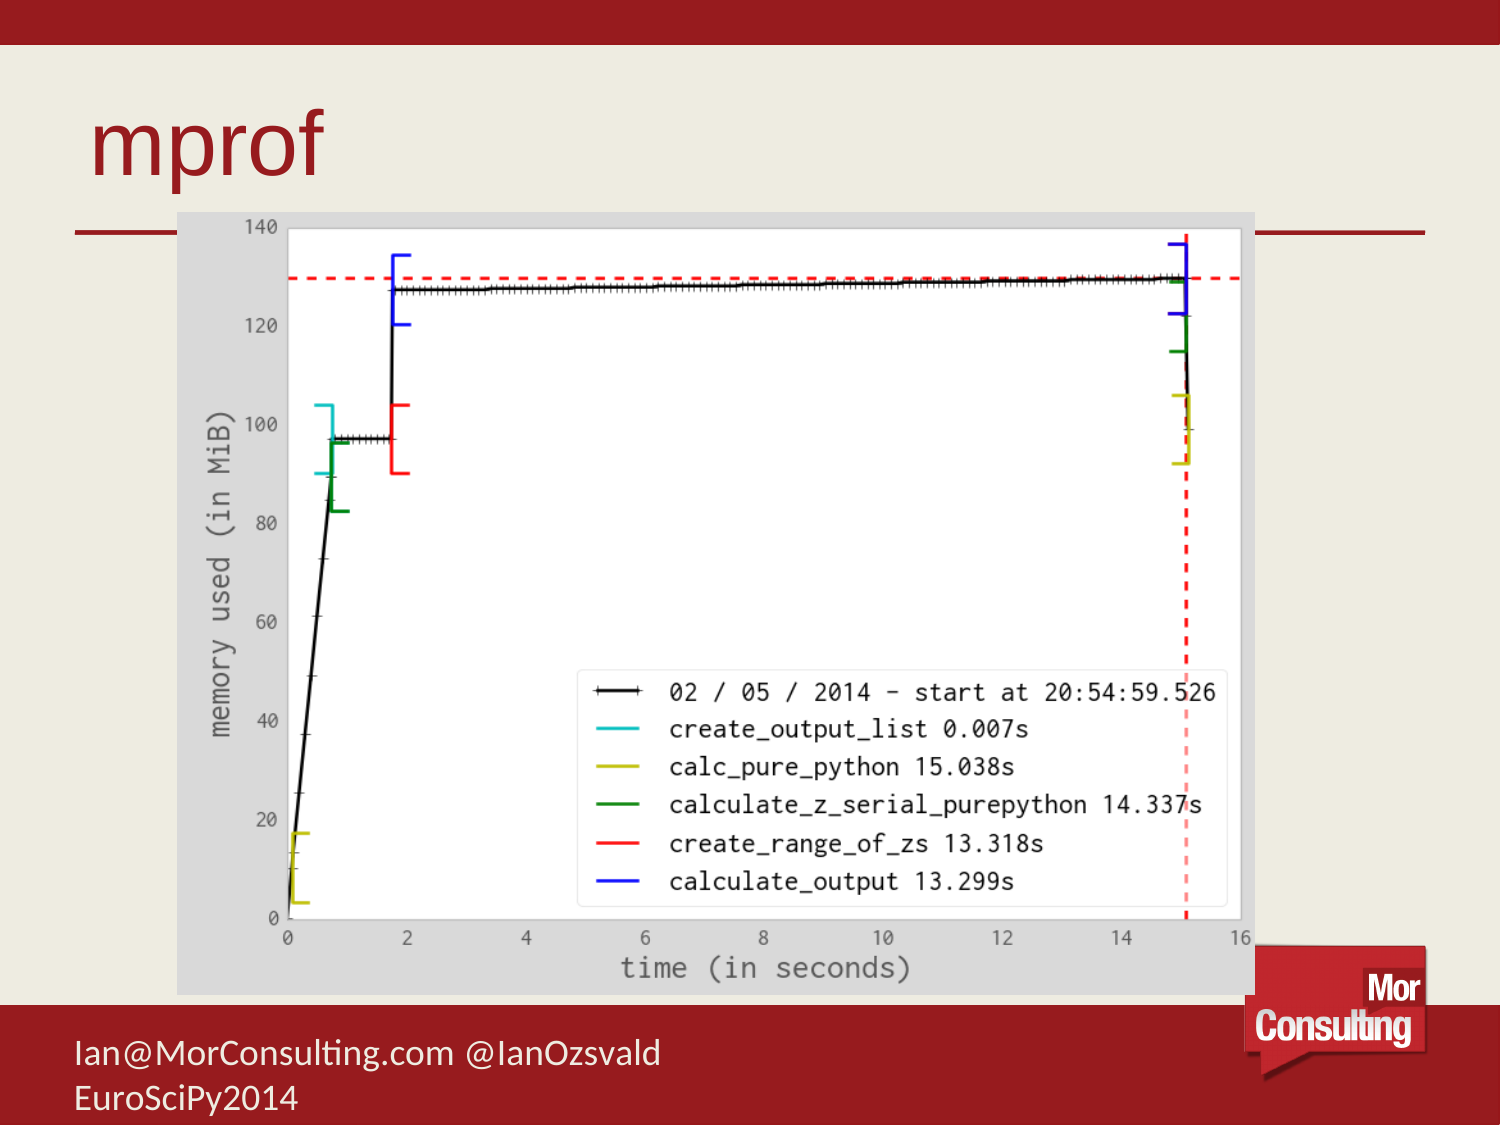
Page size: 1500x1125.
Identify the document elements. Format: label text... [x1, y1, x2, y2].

text_box mprof [75, 45, 1426, 233]
picture [177, 212, 1438, 1089]
